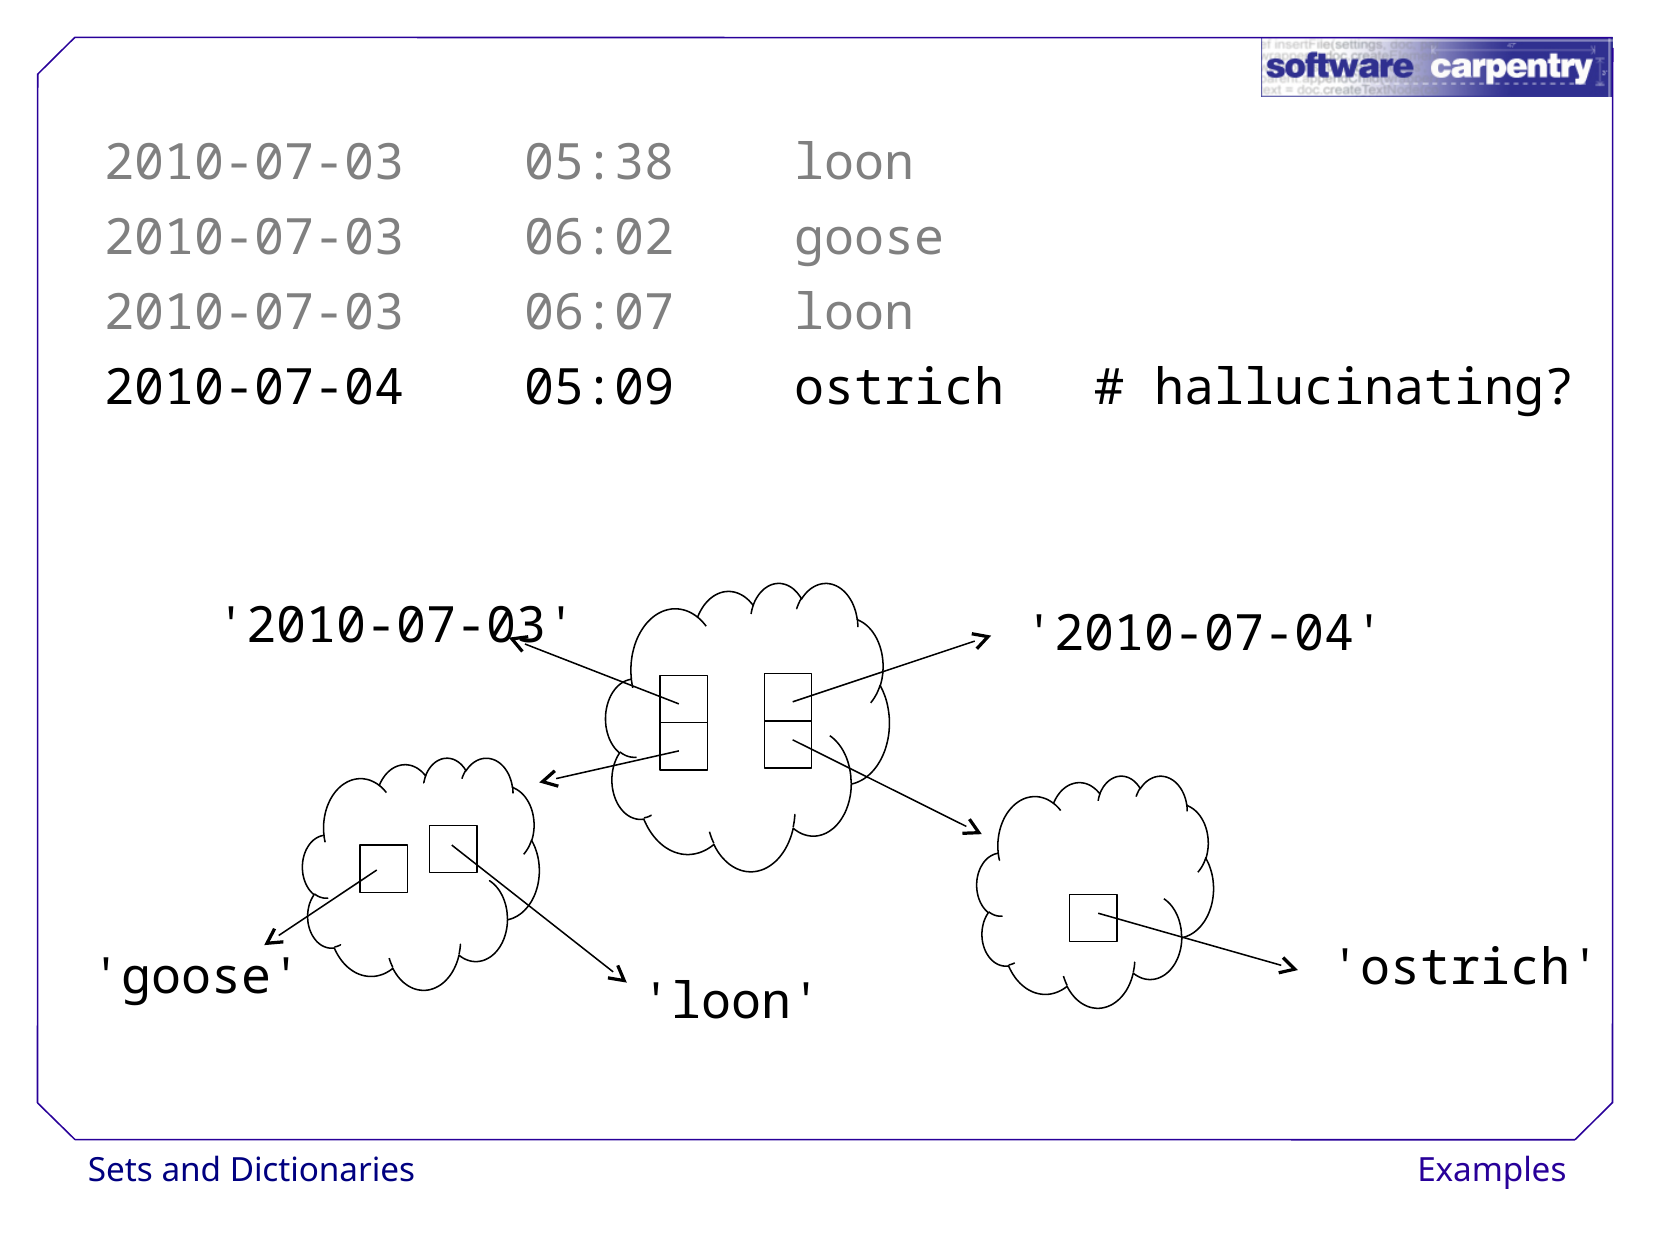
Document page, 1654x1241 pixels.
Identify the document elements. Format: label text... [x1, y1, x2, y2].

text_box 2010-07-03 05:38 loon 2010-07-03 06:02 goose 2010-07-03 06:07 loon 2010-07-04 05:09 ostrich # hallucinating? [89, 107, 1512, 521]
text_box '2010-07-04' [1010, 597, 1280, 665]
picture [1261, 39, 1613, 97]
text_box 'ostrich' [1315, 932, 1508, 999]
text_box '2010-07-03' [201, 590, 500, 657]
text_box 'loon' [626, 966, 777, 1033]
text_box 'goose' [76, 941, 252, 1008]
